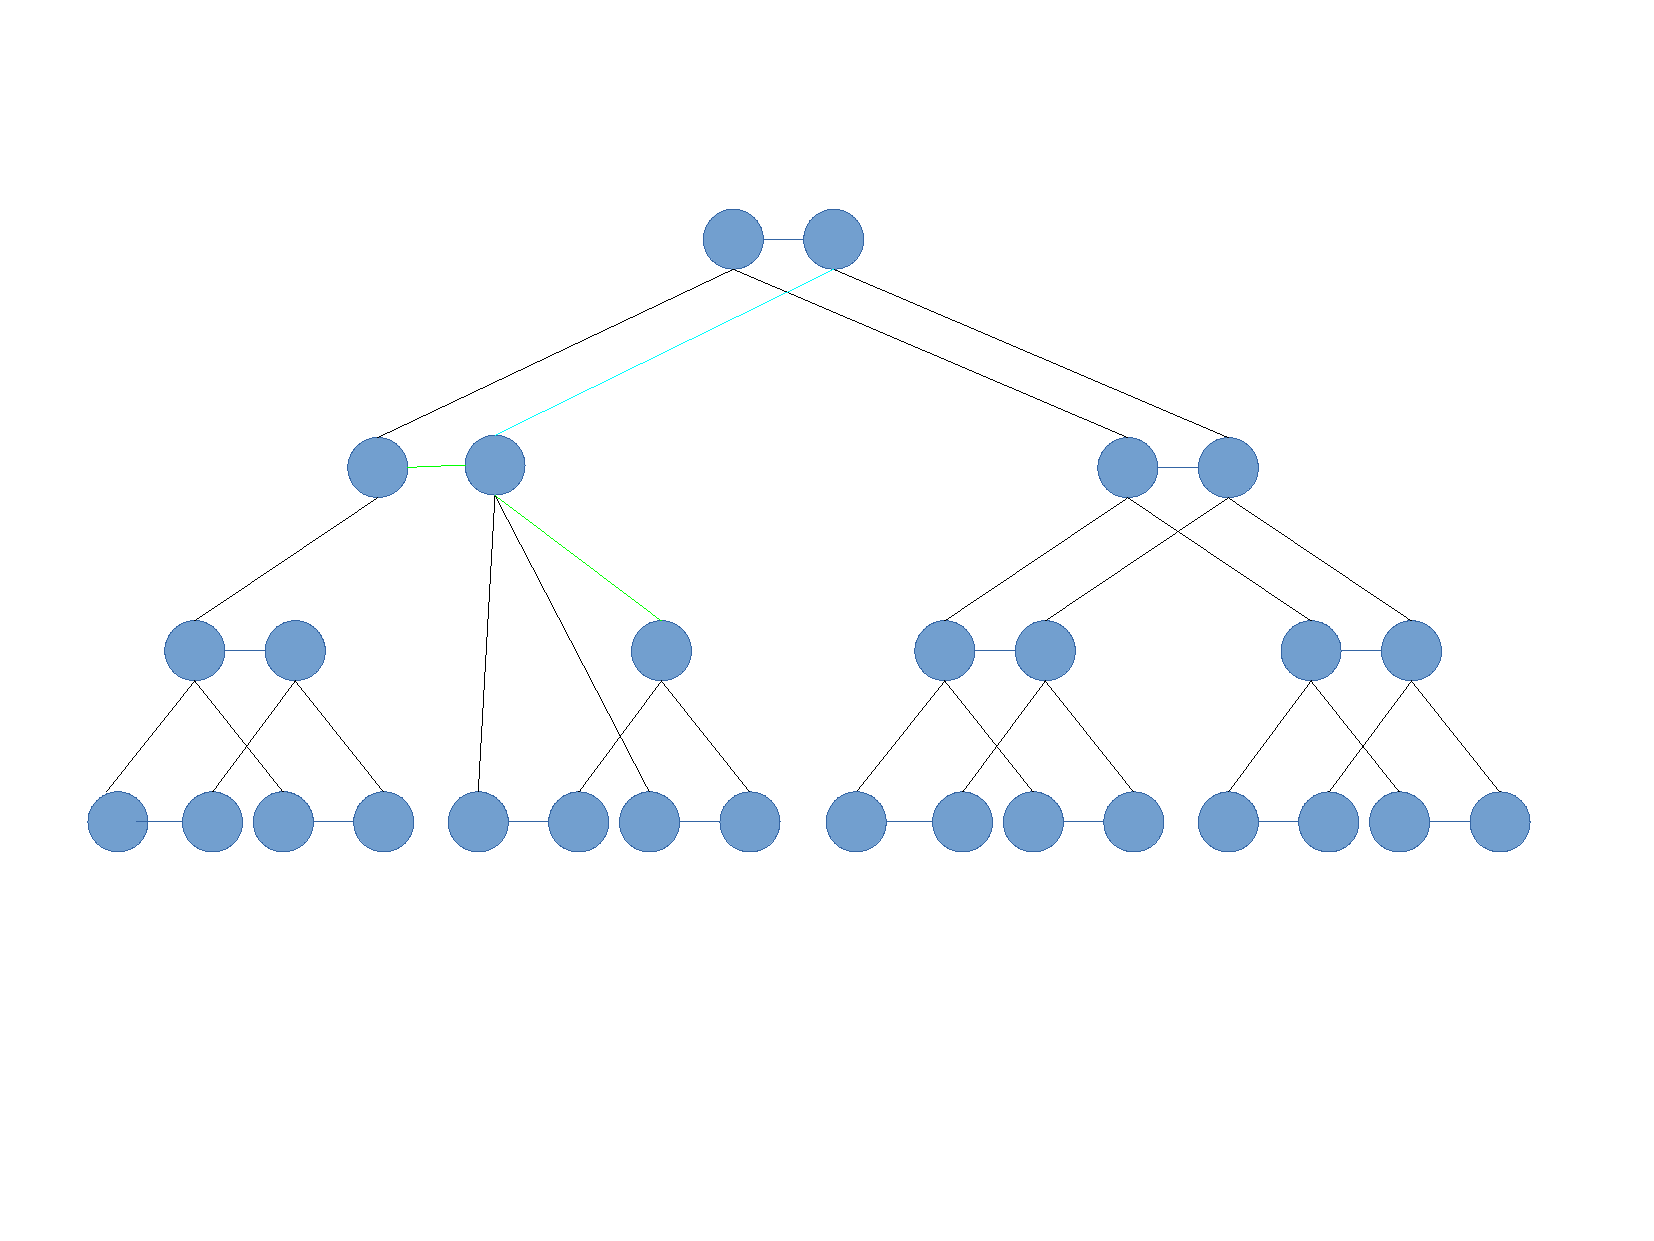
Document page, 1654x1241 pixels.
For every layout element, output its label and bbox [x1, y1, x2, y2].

text_box [353, 791, 414, 852]
text_box [265, 620, 326, 681]
text_box [87, 791, 148, 852]
text_box [1298, 791, 1359, 852]
text_box [548, 791, 609, 852]
text_box [253, 791, 314, 852]
text_box [619, 791, 680, 852]
text_box [182, 791, 243, 852]
text_box [1281, 620, 1342, 681]
text_box [1198, 437, 1259, 498]
text_box [1015, 620, 1076, 681]
text_box [914, 620, 975, 681]
text_box [1198, 791, 1259, 852]
text_box [1369, 791, 1430, 852]
text_box [803, 209, 864, 270]
text_box [1097, 437, 1158, 498]
text_box [347, 437, 408, 498]
text_box [1003, 791, 1064, 852]
text_box [448, 791, 509, 852]
text_box [1381, 620, 1442, 681]
text_box [719, 791, 781, 852]
text_box [703, 209, 764, 270]
text_box [932, 791, 993, 852]
text_box [826, 791, 887, 852]
text_box [465, 435, 526, 496]
text_box [164, 620, 225, 681]
text_box [1470, 791, 1531, 852]
text_box [631, 620, 692, 681]
text_box [1103, 791, 1164, 852]
